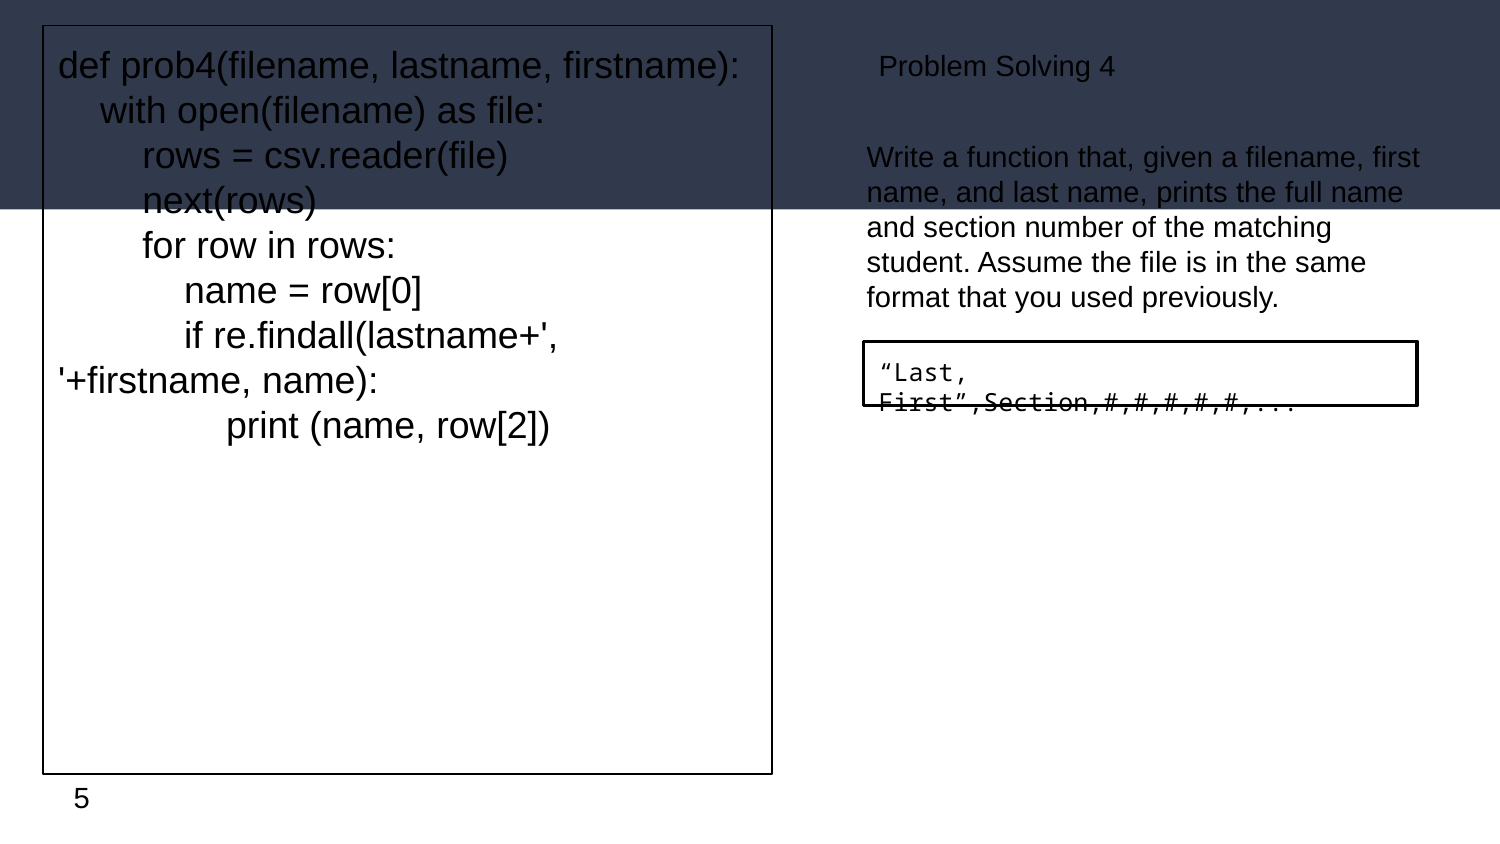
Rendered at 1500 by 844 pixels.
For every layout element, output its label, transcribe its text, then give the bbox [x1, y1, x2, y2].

title Problem Solving 4 [863, 32, 1472, 137]
text_box “Last, First”,Section,#,#,#,#,#,... [863, 341, 1417, 406]
list Write a function that, given a filename, first name, and last name, prints the full name and section number of the matching student. Assume the file is in the same format that you used previously. [851, 123, 1460, 496]
slide_number <number> [14, 764, 105, 830]
text_box def prob4(filename, lastname, firstname): with open(filename) as file: rows = csv.reader(file) next(rows) for row in rows: name = row[0] if re.findall(lastname+', '+firstname, name): print (name, row[2]) [43, 25, 773, 775]
